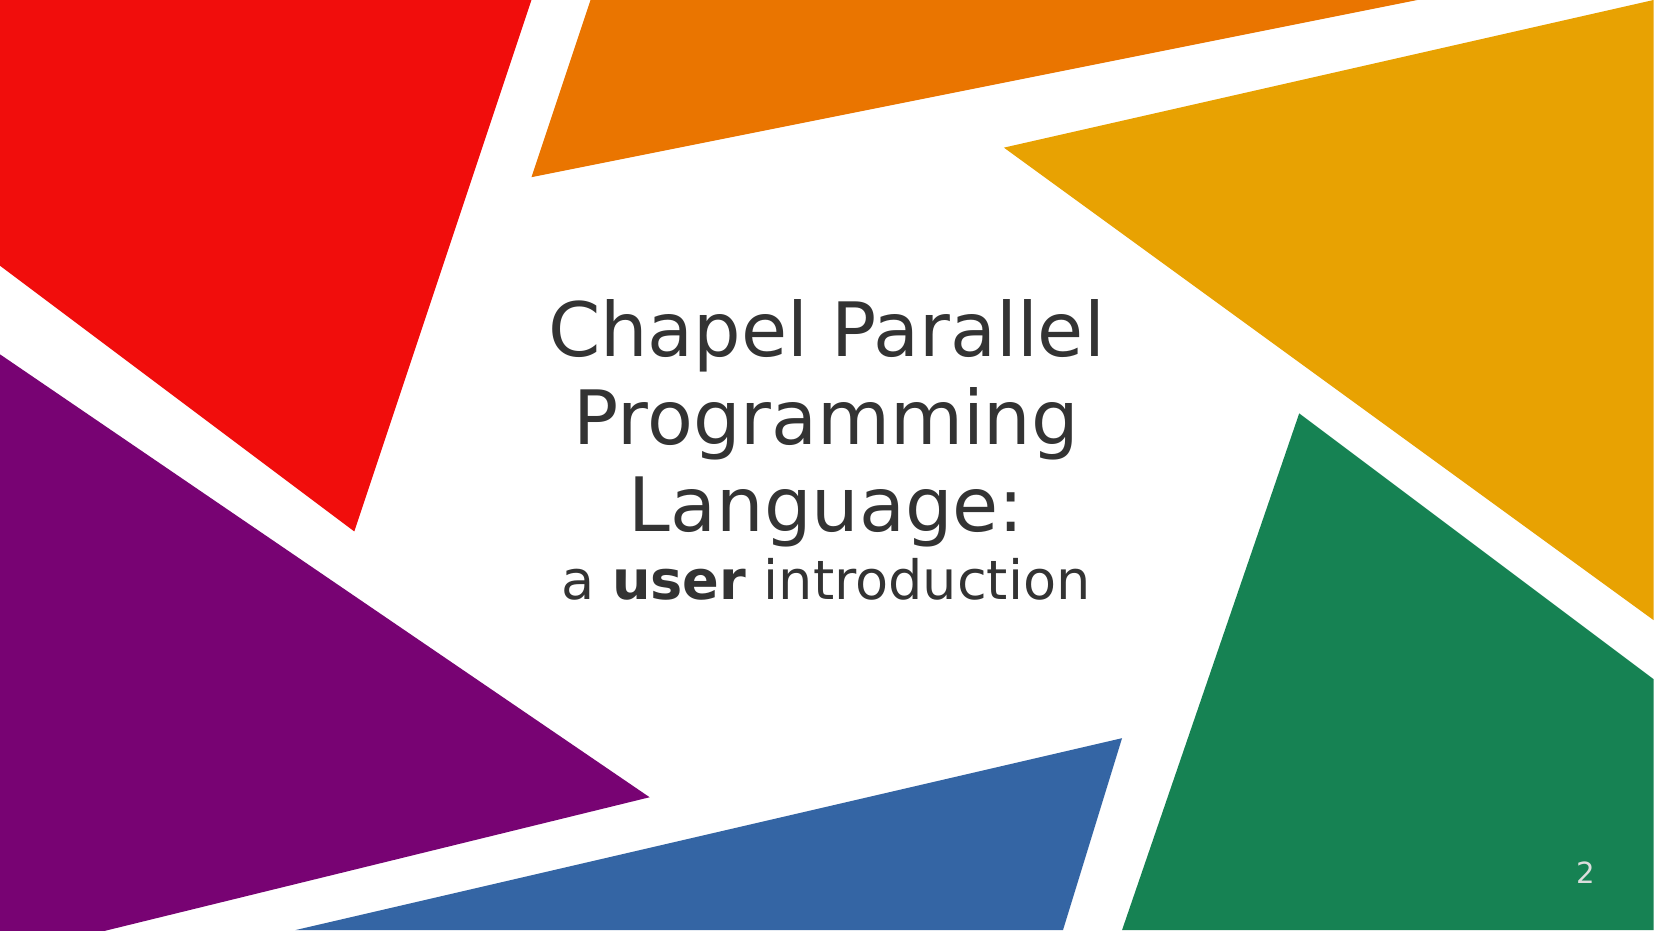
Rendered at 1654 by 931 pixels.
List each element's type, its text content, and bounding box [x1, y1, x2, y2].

title Chapel Parallel Programming Language: a user introduction [369, 287, 1285, 613]
